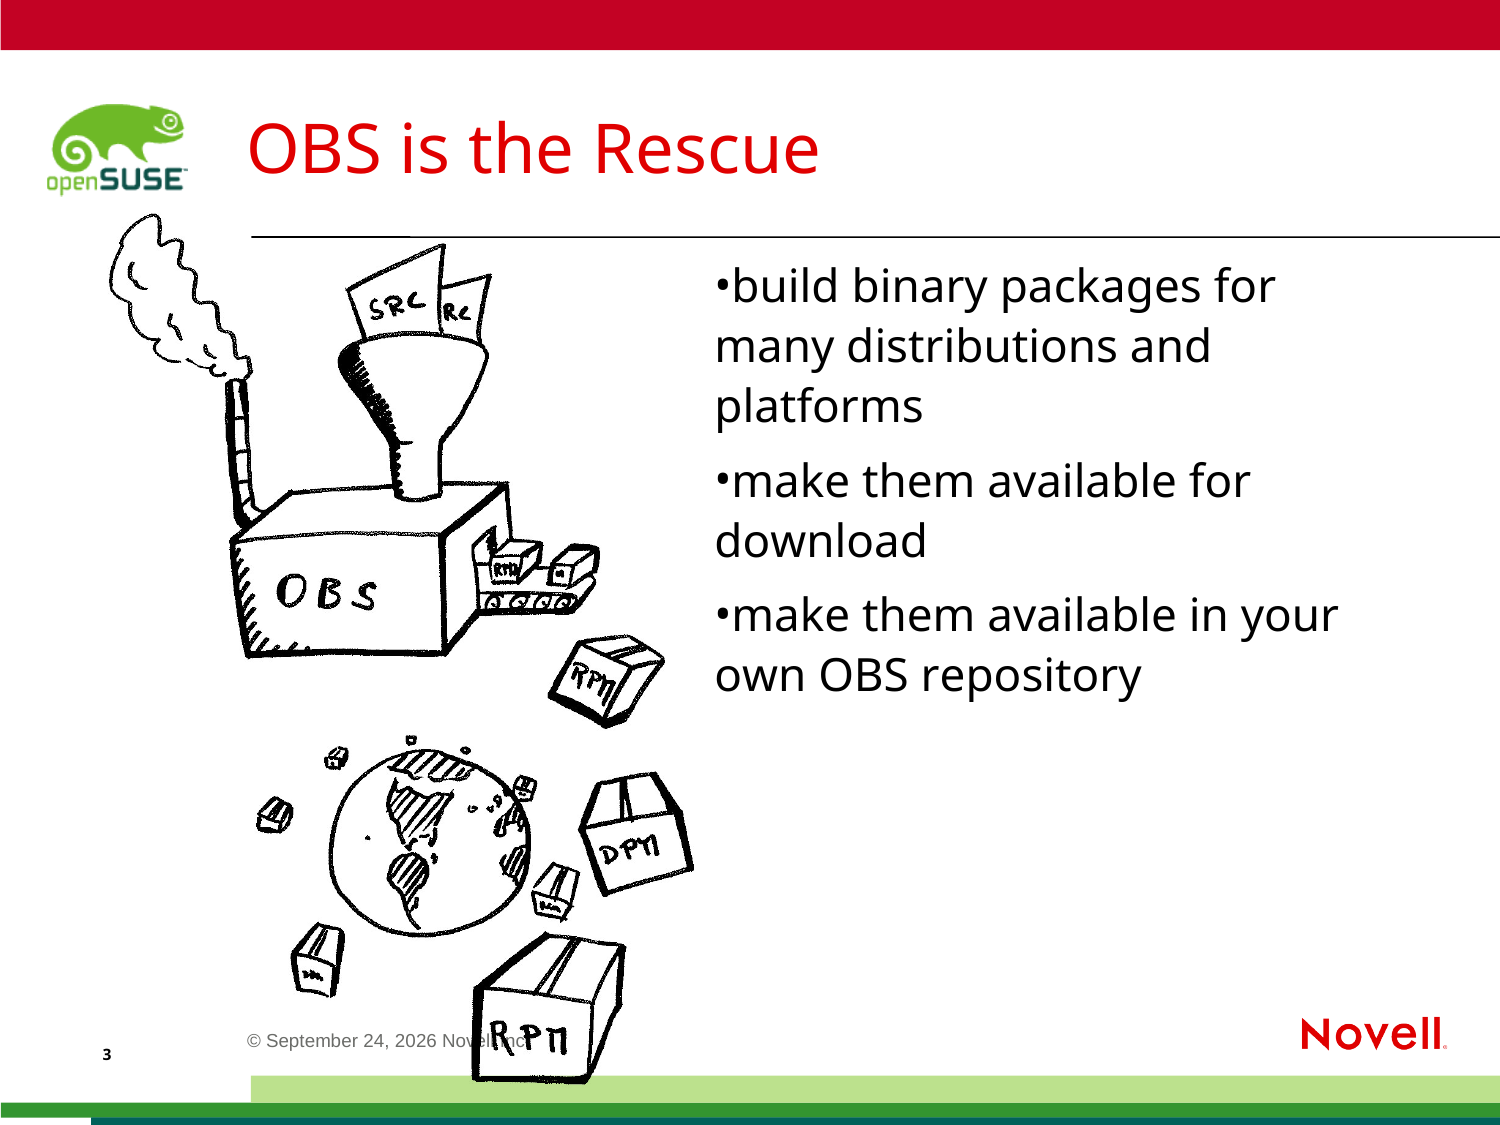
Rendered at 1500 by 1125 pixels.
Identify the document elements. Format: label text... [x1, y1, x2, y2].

picture [47, 104, 702, 1111]
picture [1295, 1011, 1453, 1056]
title OBS is the Rescue [246, 68, 1409, 231]
list build binary packages for many distributions and platforms make them available for download make them available in your own OBS repository [714, 254, 1404, 660]
